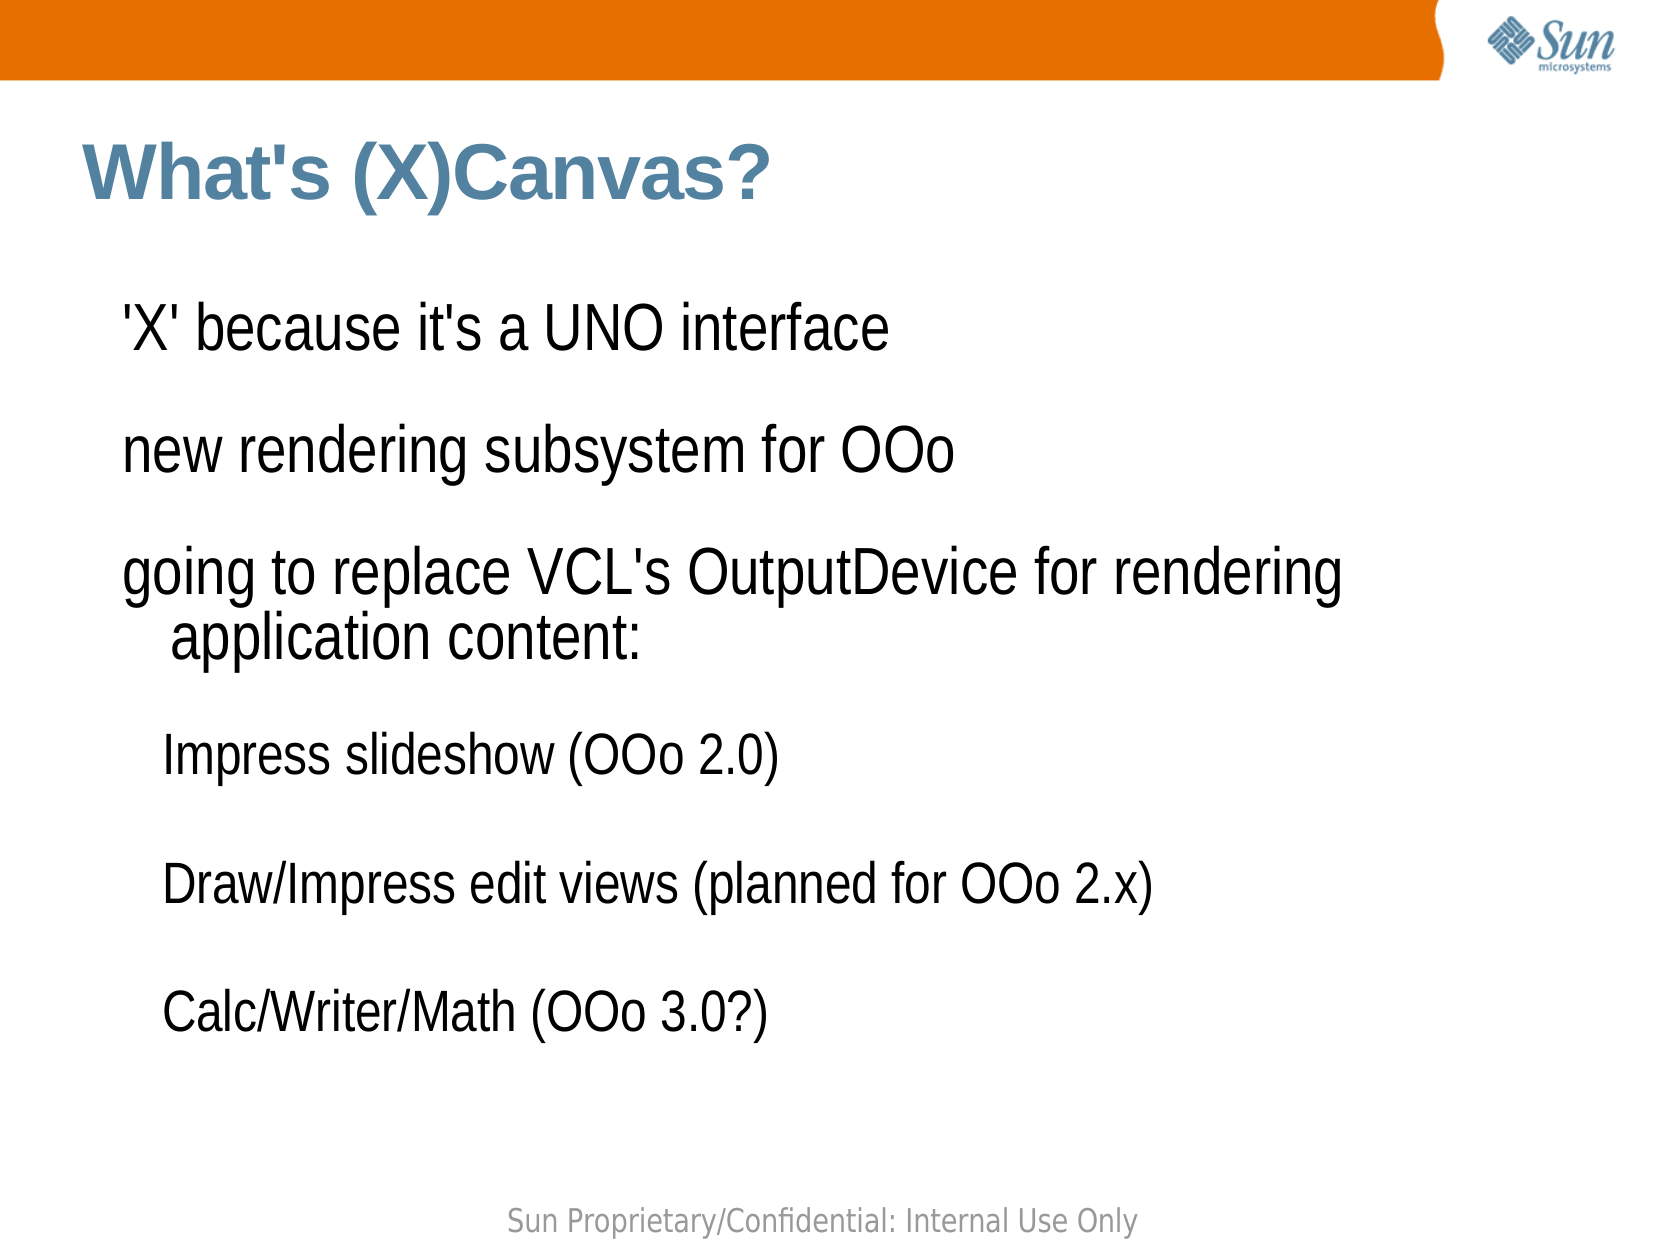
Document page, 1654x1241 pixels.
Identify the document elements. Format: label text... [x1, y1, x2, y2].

title What's (X)Canvas? [82, 135, 1585, 251]
list 'X' because it's a UNO interface new rendering subsystem for OOo going to replace VCL's OutputDevice for rendering application content: Impress slideshow (OOo 2.0) Draw/Impress edit views (planned for OOo 2.x) Calc/Writer/Math (OOo 3.0?) [102, 297, 1529, 1226]
picture [0, 0, 1654, 83]
